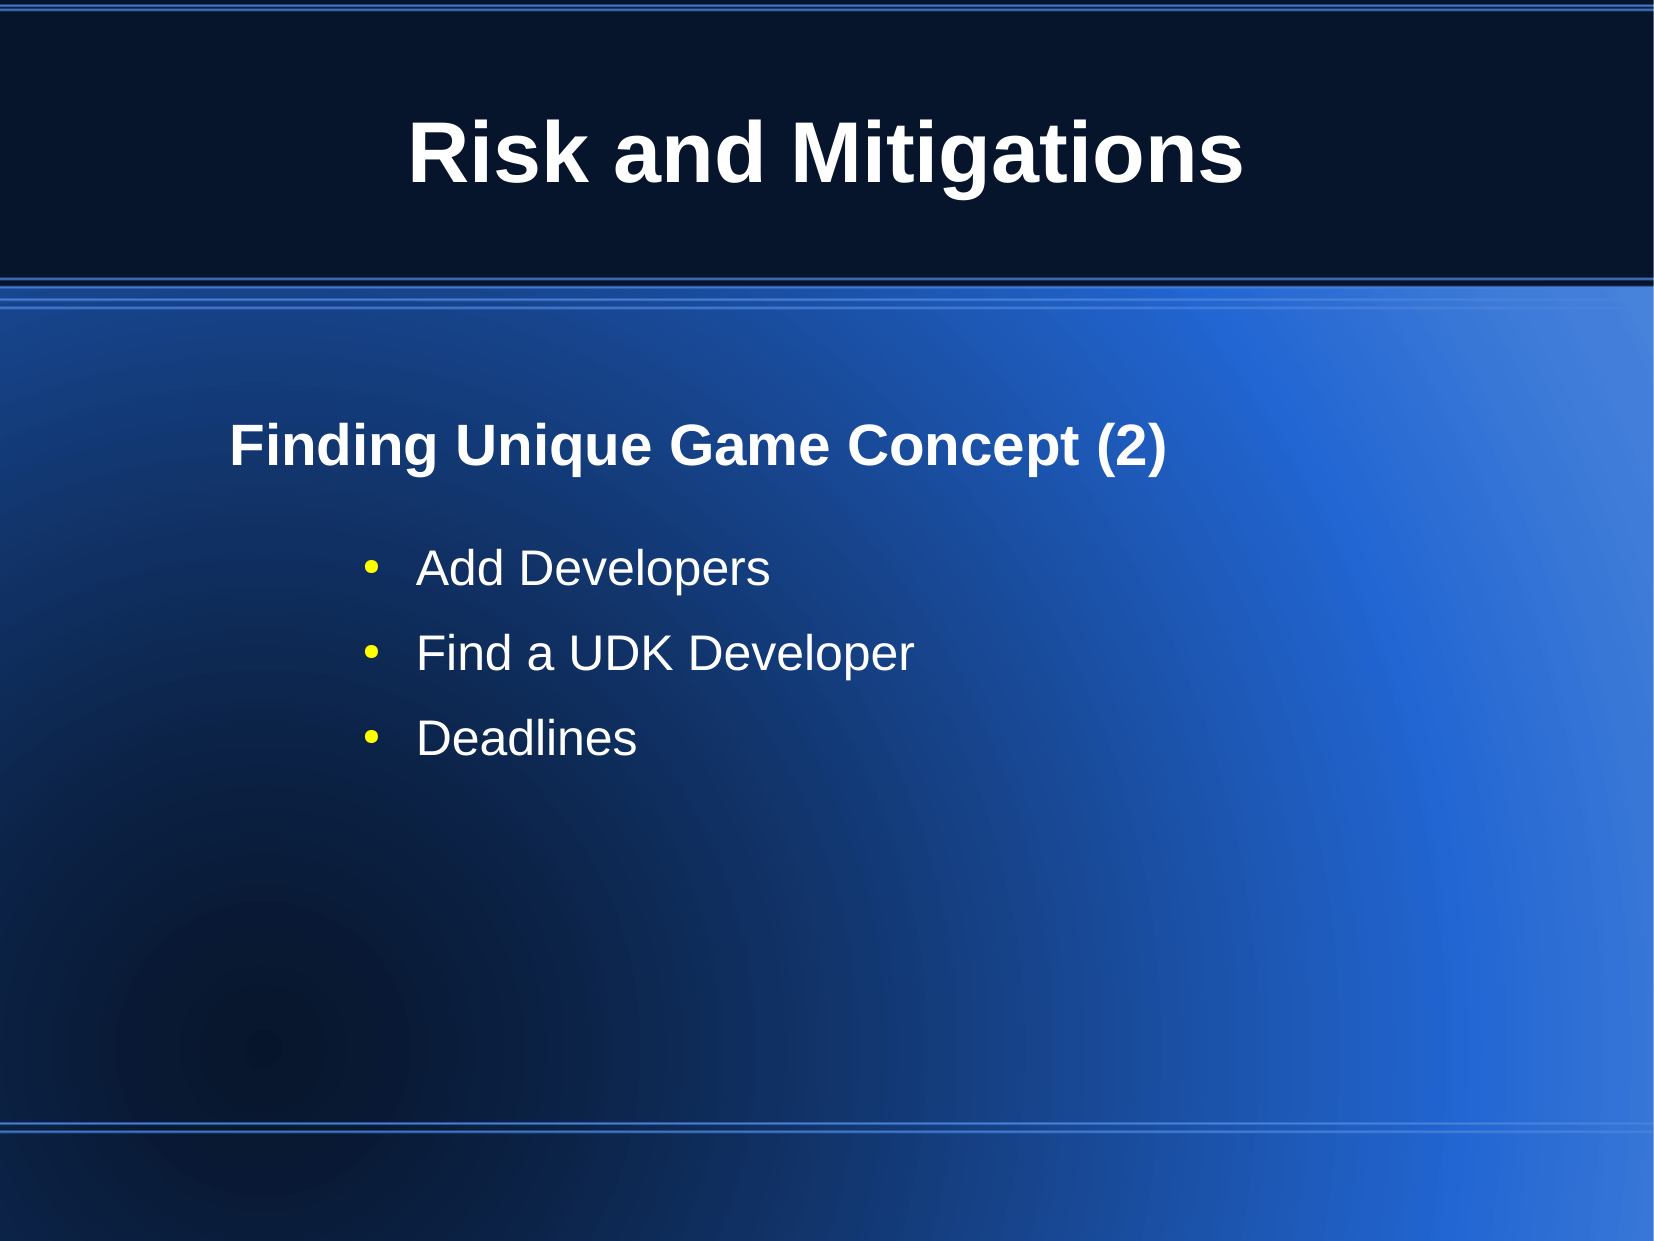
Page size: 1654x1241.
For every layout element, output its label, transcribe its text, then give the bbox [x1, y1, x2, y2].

picture [0, 0, 1654, 1241]
list Add Developers Find a UDK Developer Deadlines [345, 540, 1471, 976]
title Risk and Mitigations [82, 49, 1571, 257]
text_box Finding Unique Game Concept (2) [214, 405, 1184, 487]
